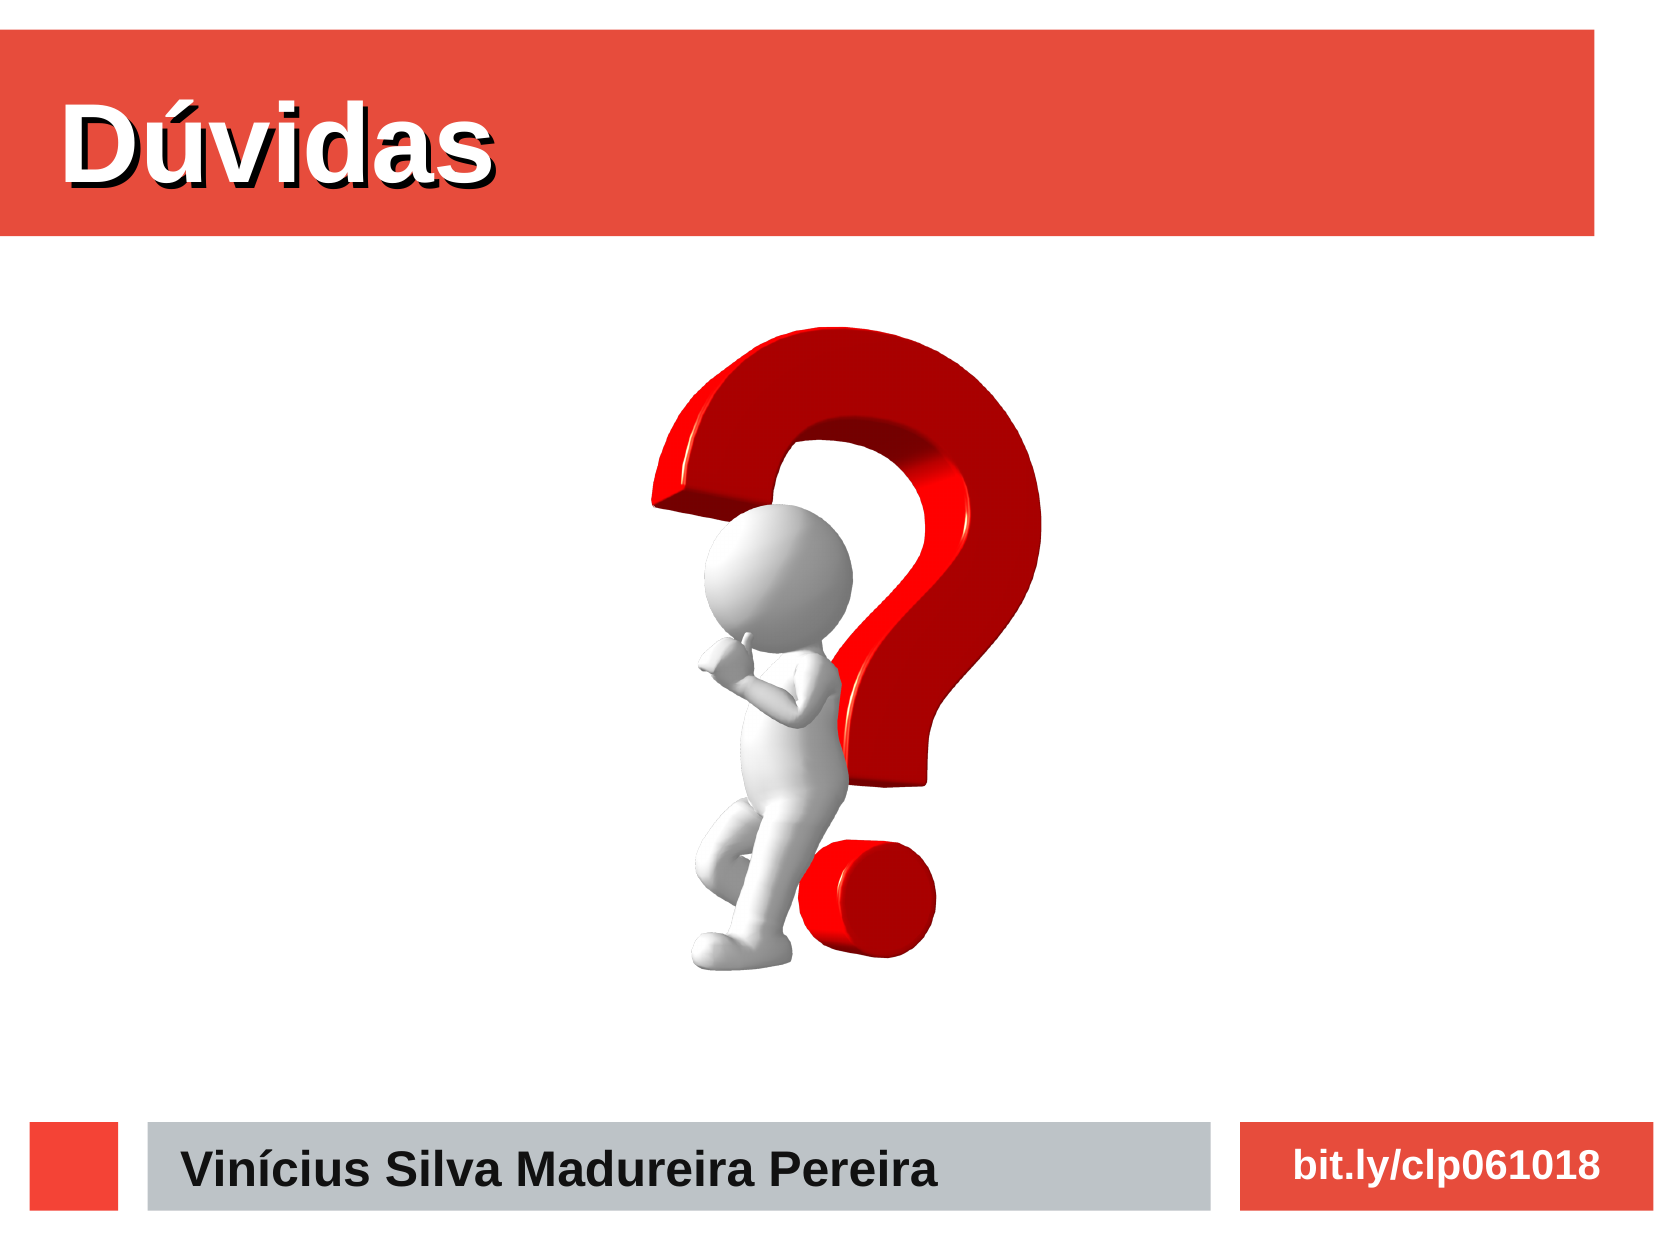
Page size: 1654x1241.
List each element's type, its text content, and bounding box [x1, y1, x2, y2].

text_box bit.ly/clp061018 [1228, 1133, 1654, 1205]
title Dúvidas [59, 59, 1595, 207]
picture [494, 315, 1159, 981]
text_box Vinícius Silva Madureira Pereira [165, 1133, 1170, 1205]
